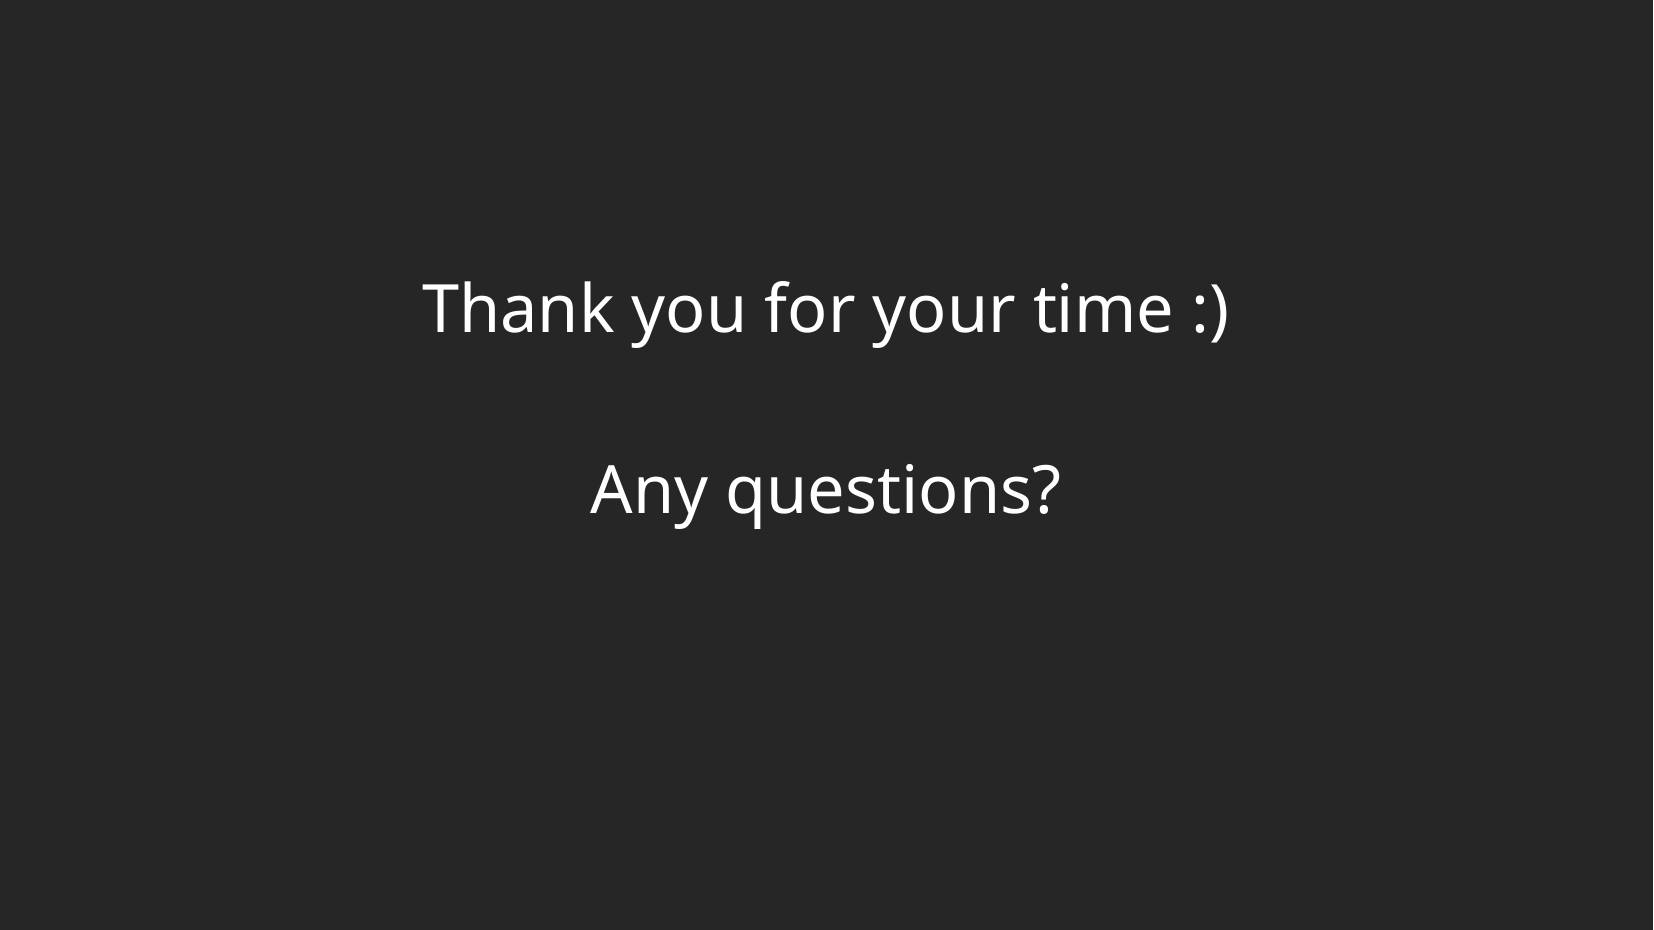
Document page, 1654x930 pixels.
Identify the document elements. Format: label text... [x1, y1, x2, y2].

subtitle Thank you for your time :) Any questions? [82, 37, 1571, 757]
